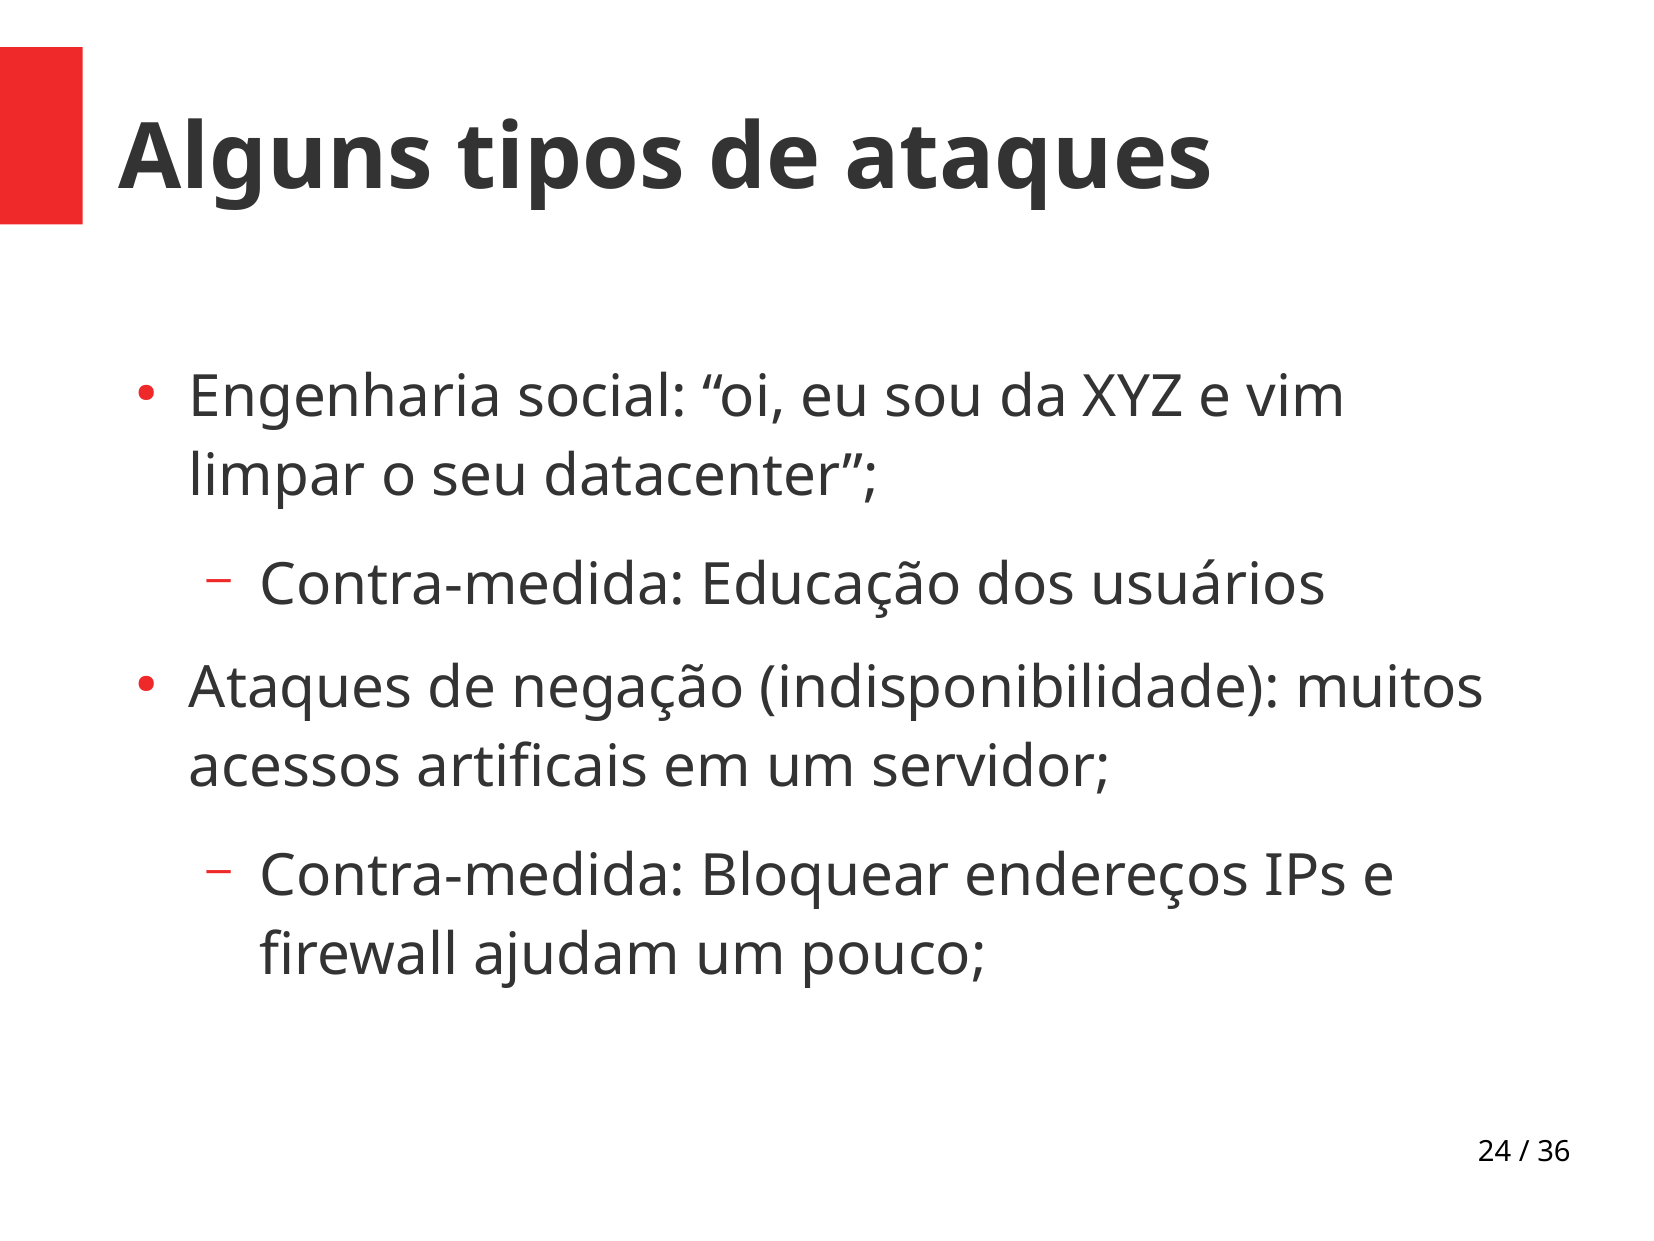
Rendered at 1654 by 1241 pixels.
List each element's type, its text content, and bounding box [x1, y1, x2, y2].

list Engenharia social: “oi, eu sou da XYZ e vim limpar o seu datacenter”; Contra-medida: Educação dos usuários Ataques de negação (indisponibilidade): muitos acessos artificais em um servidor; Contra-medida: Bloquear endereços IPs e firewall ajudam um pouco; [118, 354, 1536, 1074]
title Alguns tipos de ataques [118, 49, 1571, 257]
